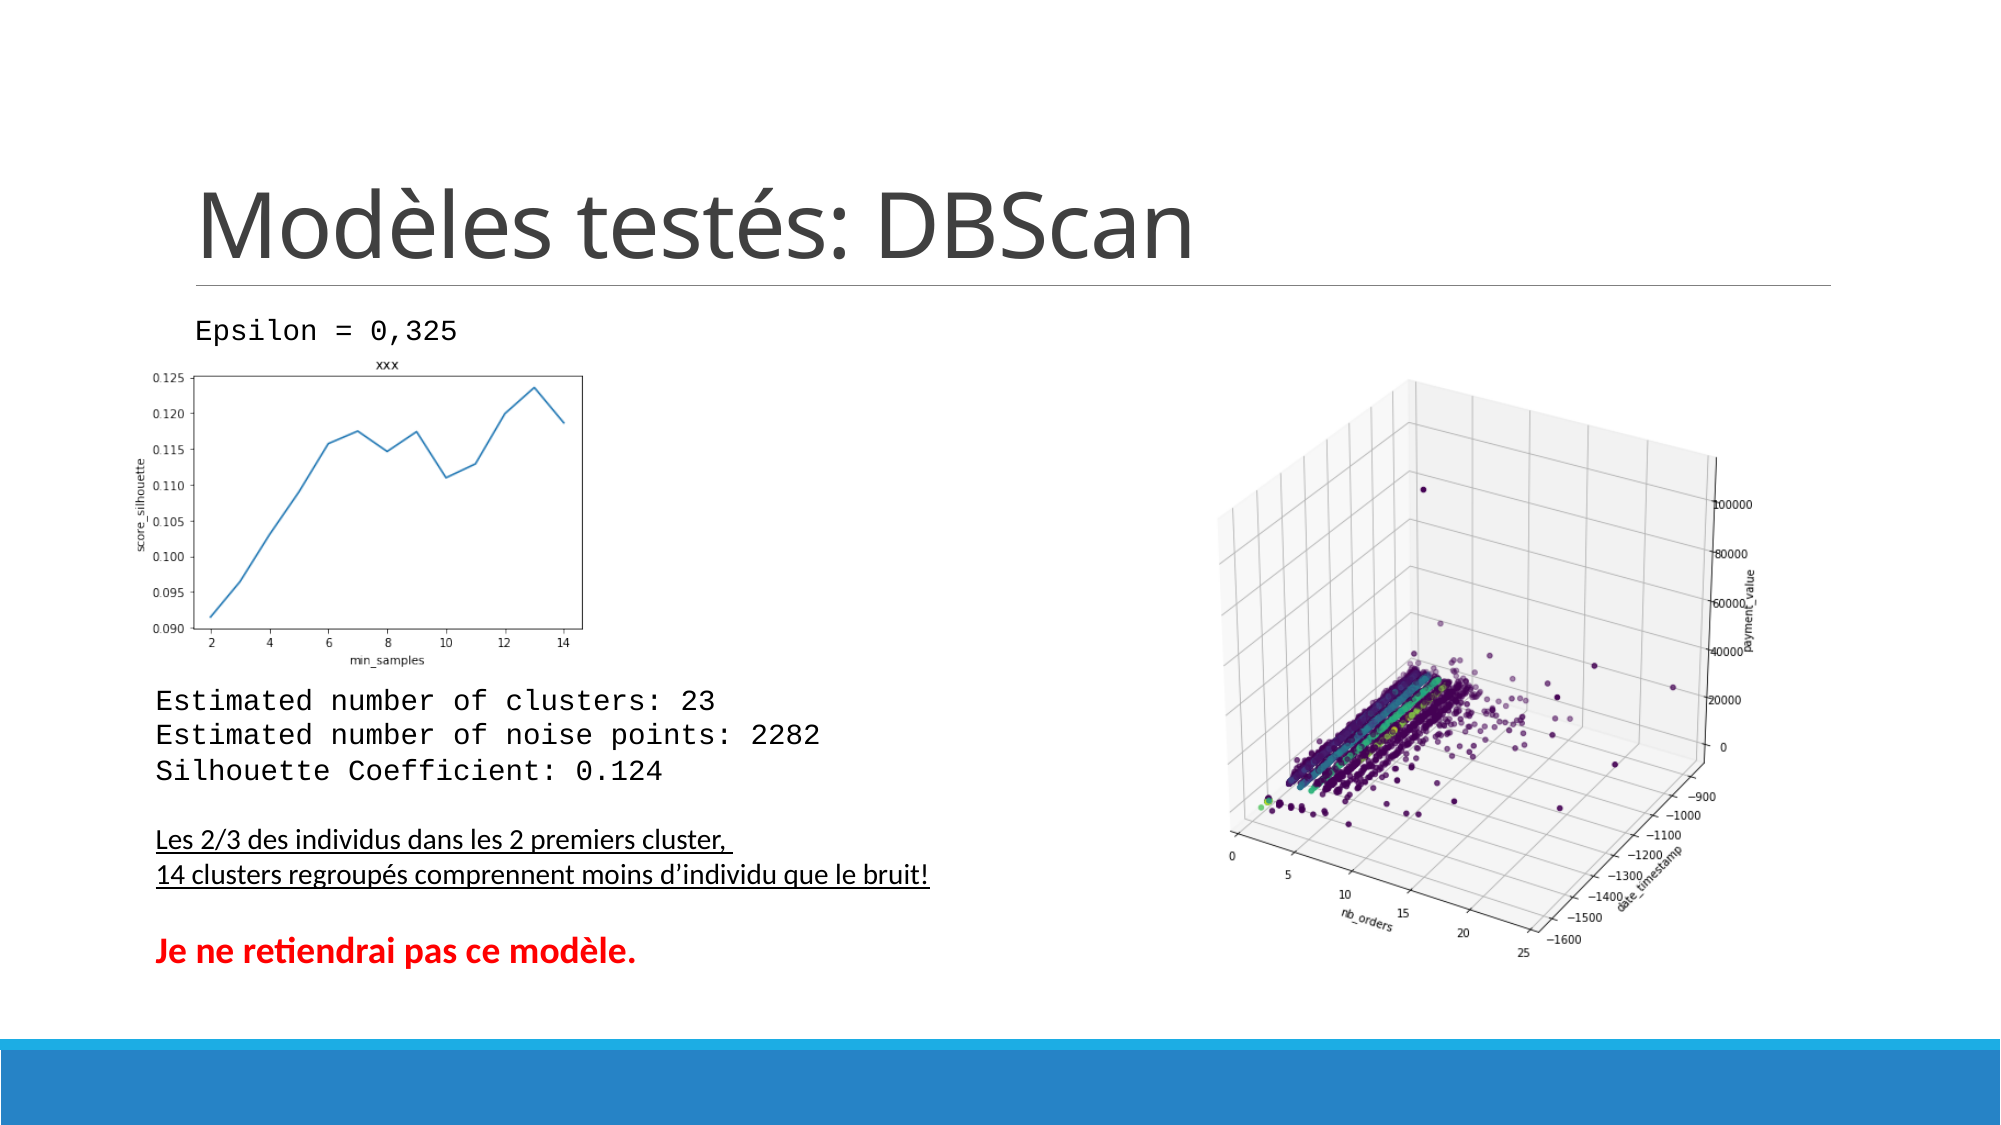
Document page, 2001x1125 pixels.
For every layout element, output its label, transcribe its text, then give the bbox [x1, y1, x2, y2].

picture [126, 350, 589, 674]
picture [1139, 332, 1786, 979]
text_box Estimated number of clusters: 23 Estimated number of noise points: 2282 Silhouette Coefficient: 0.124 Les 2/3 des individus dans les 2 premiers cluster, 14 clusters regroupés comprennent moins d’individu que le bruit! Je ne retiendrai pas ce modèle. [140, 673, 1028, 1088]
title Modèles testés: DBScan [180, 47, 1831, 286]
text_box Epsilon = 0,325 [180, 304, 496, 461]
